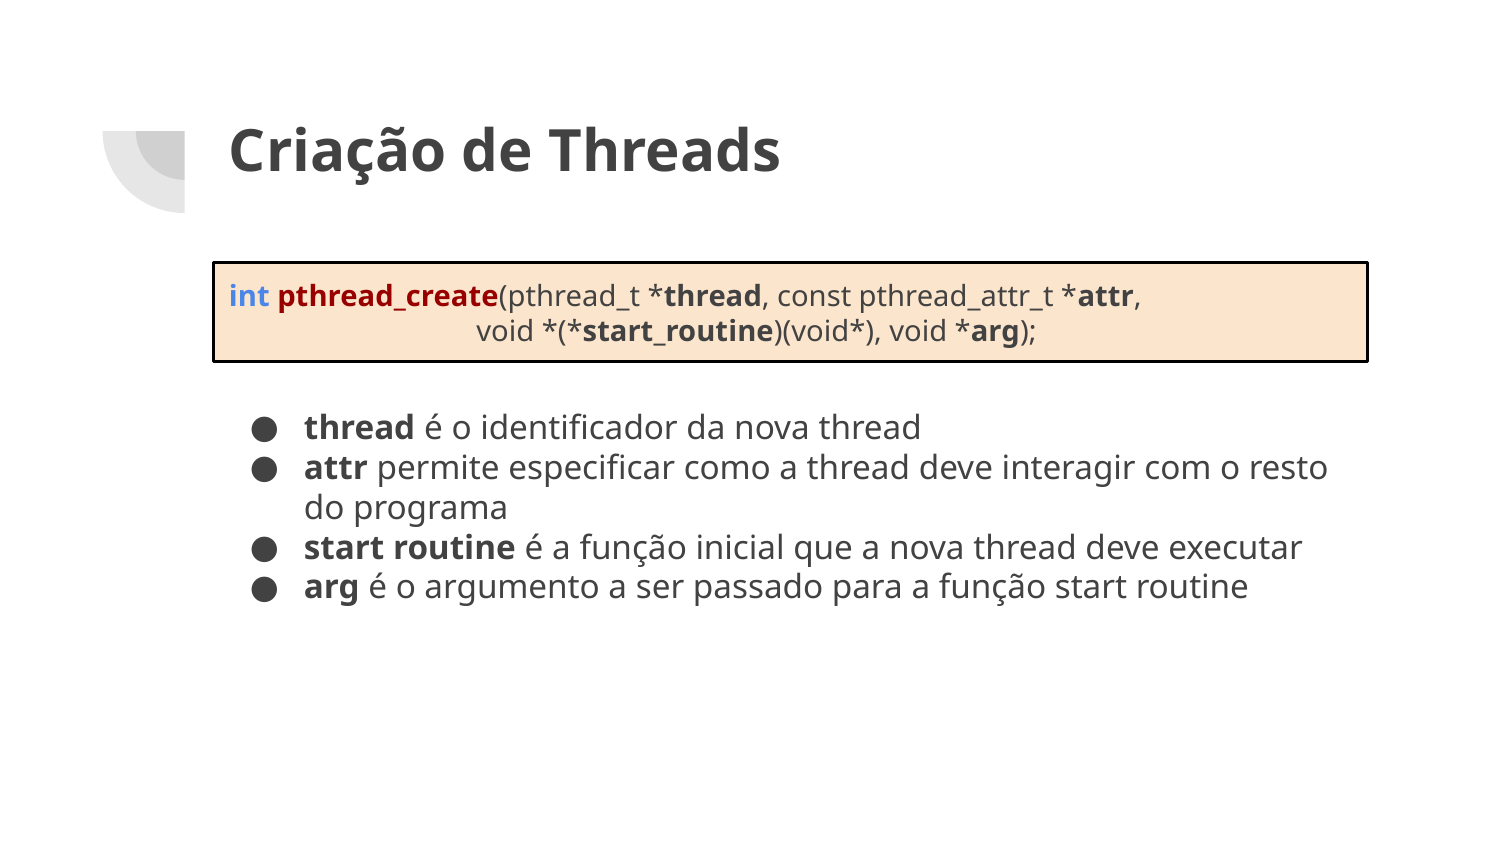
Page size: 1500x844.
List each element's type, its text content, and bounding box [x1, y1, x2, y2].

title Criação de Threads [213, 98, 1368, 262]
list thread é o identificador da nova thread attr permite especificar como a thread deve interagir com o resto do programa start routine é a função inicial que a nova thread deve executar arg é o argumento a ser passado para a função start routine [213, 362, 1368, 744]
text_box int pthread_create(pthread_t *thread, const pthread_attr_t *attr, void *(*start_routine)(void*), void *arg); [213, 262, 1368, 362]
